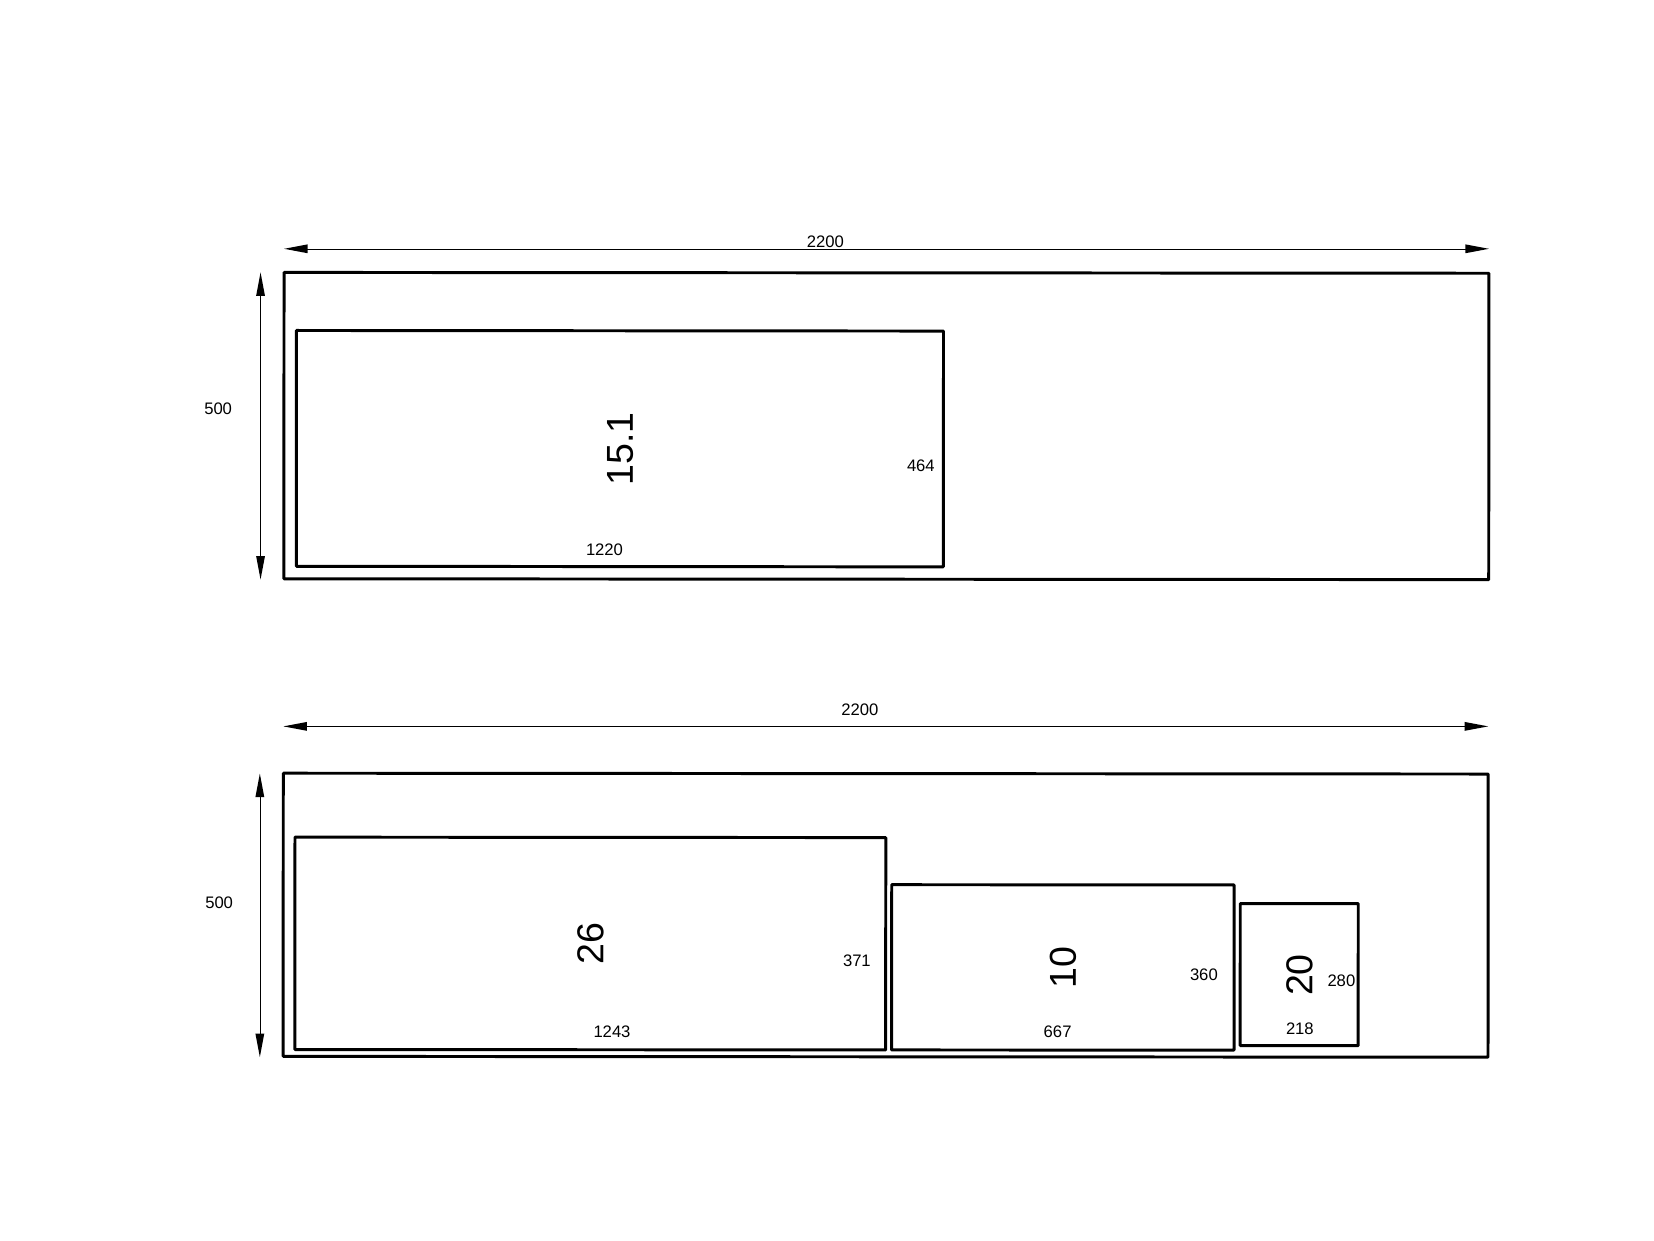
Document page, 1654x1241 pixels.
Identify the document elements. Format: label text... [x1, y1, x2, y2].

text_box 500 [189, 392, 248, 426]
text_box 464 [892, 448, 957, 487]
text_box 10 [891, 884, 1235, 1051]
text_box 1243 [578, 1014, 646, 1049]
text_box 360 [1175, 957, 1233, 992]
text_box 280 [1359, 964, 1371, 999]
text_box 667 [1029, 1014, 1087, 1049]
text_box 1220 [571, 532, 646, 571]
text_box 15.1 [296, 330, 944, 567]
text_box 500 [190, 885, 249, 920]
text_box 26 [294, 837, 886, 1050]
text_box 2200 [792, 225, 859, 260]
text_box 218 [1271, 1011, 1329, 1046]
text_box 2200 [826, 692, 894, 727]
text_box 20 [1240, 903, 1359, 1046]
text_box 371 [828, 943, 886, 978]
